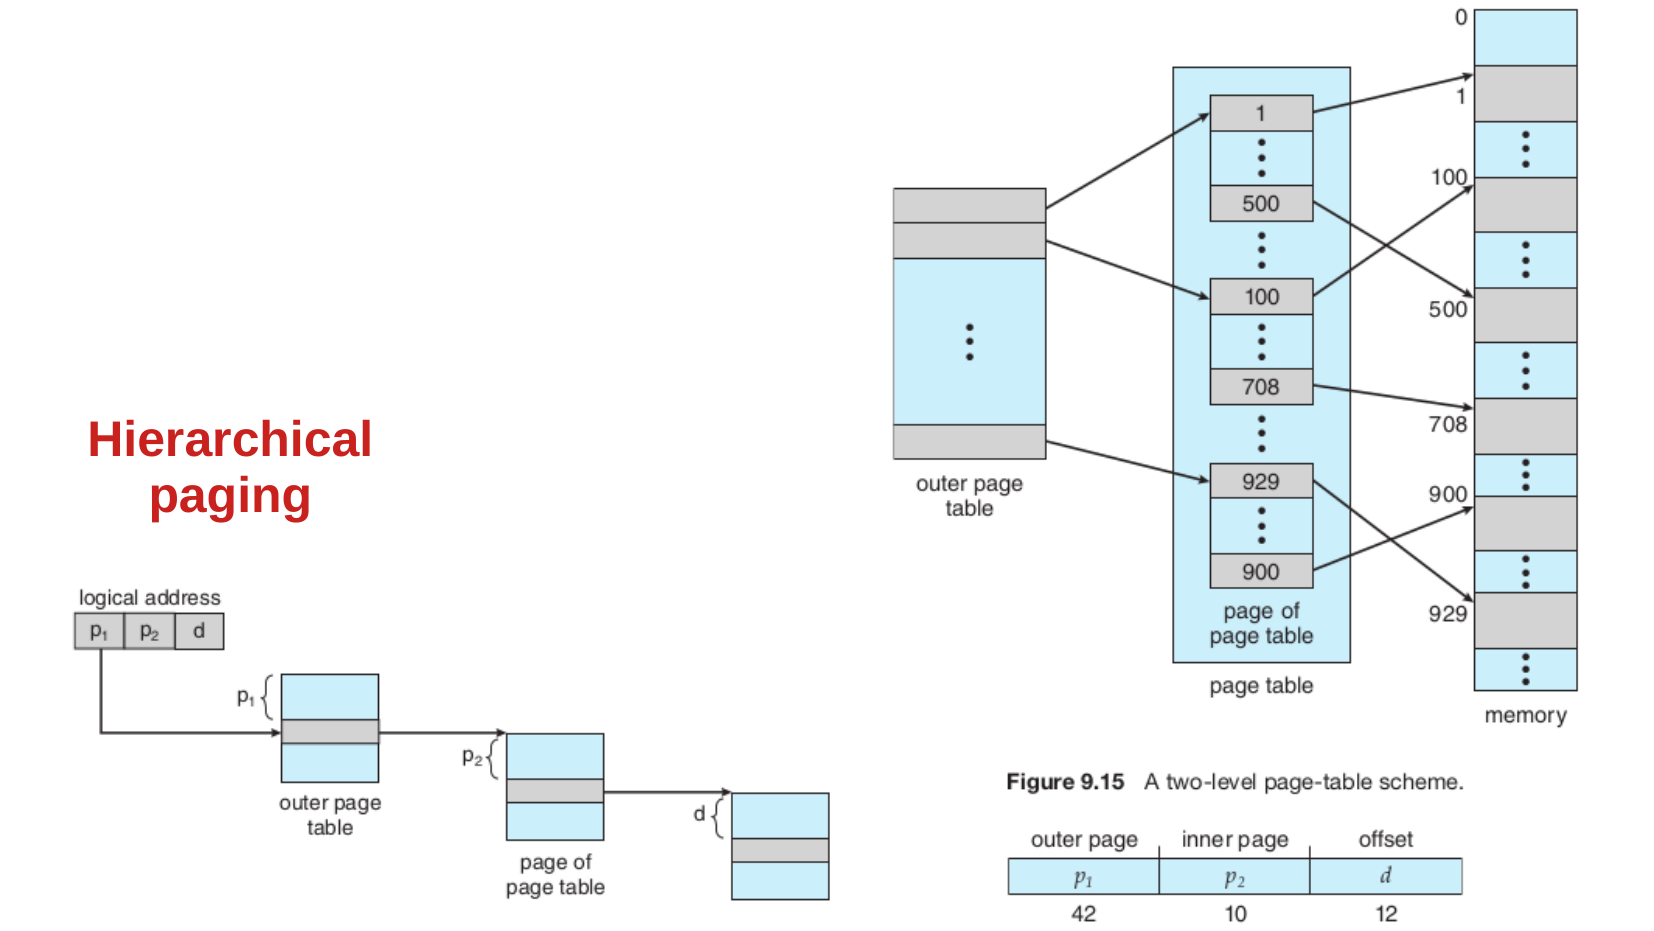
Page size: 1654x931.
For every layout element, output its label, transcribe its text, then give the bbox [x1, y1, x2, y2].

title Hierarchical paging [82, 37, 378, 555]
picture [23, 0, 1654, 931]
